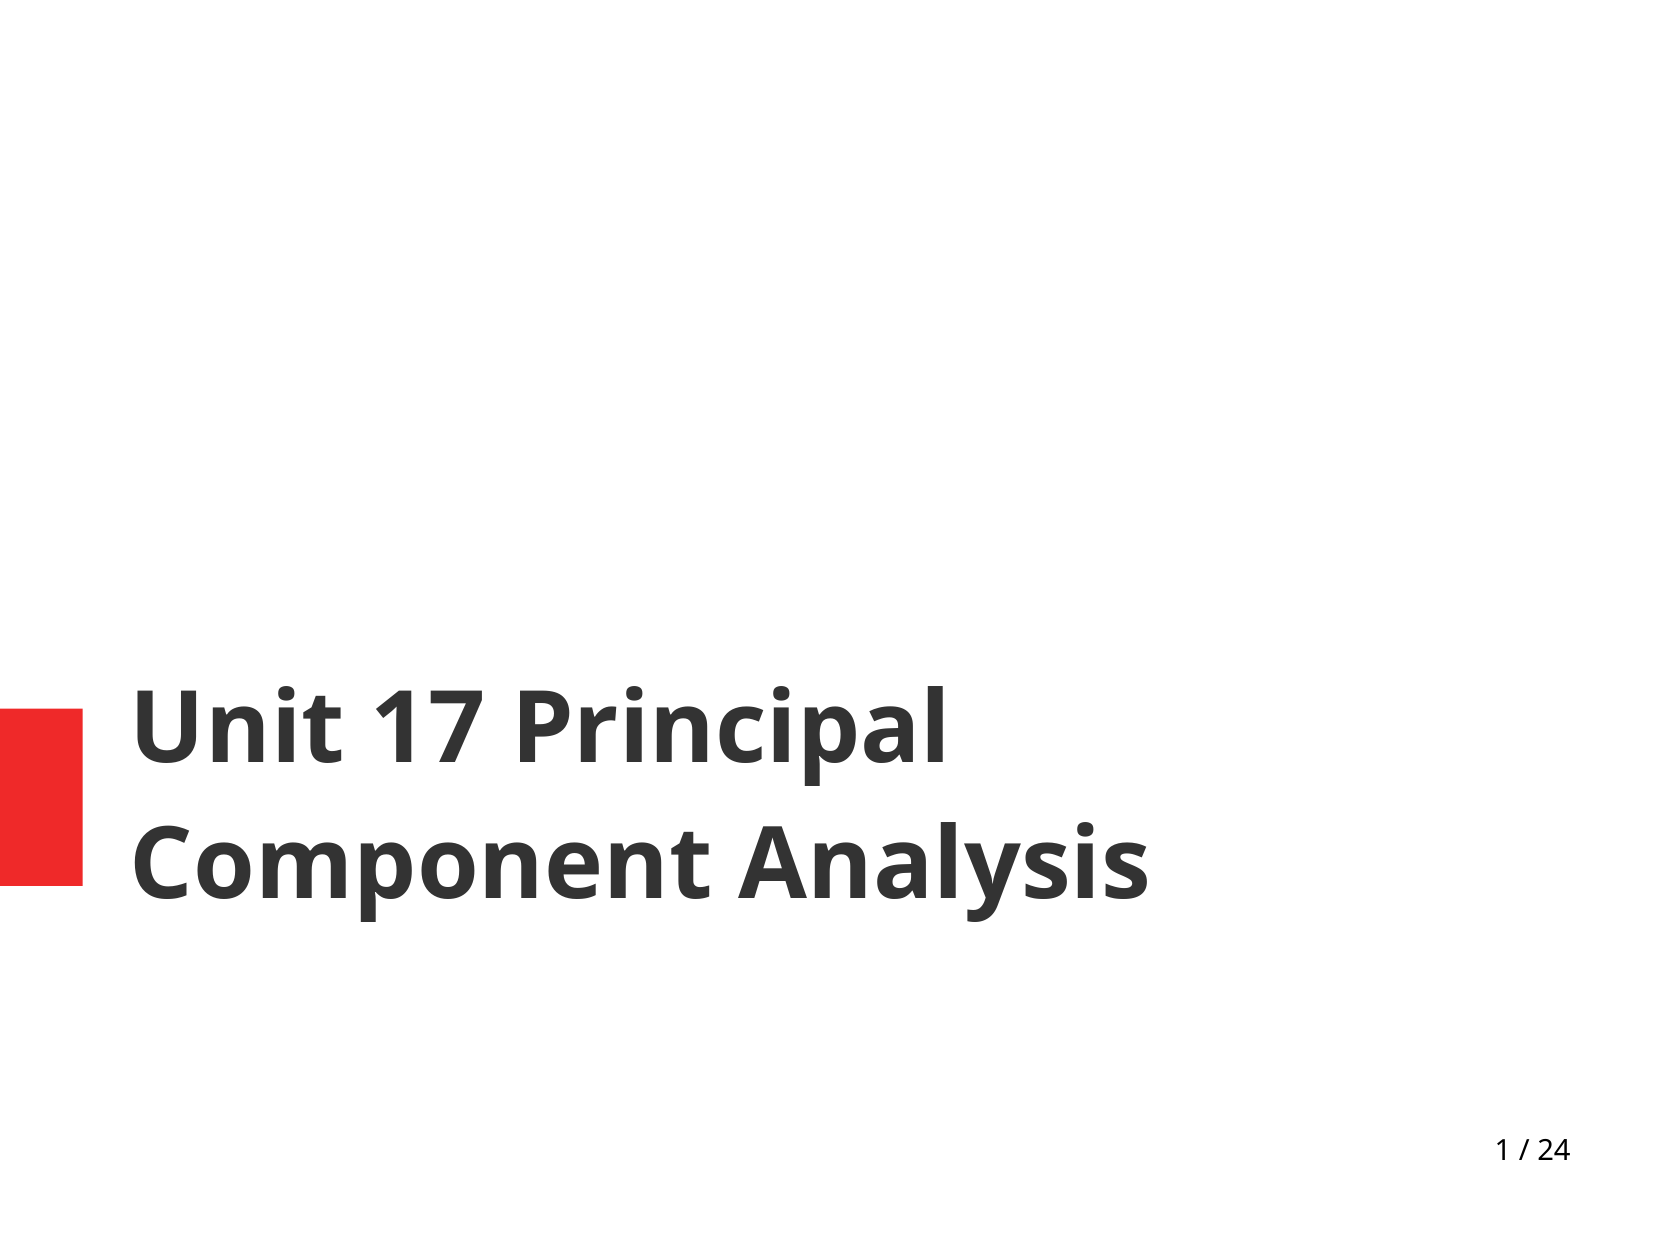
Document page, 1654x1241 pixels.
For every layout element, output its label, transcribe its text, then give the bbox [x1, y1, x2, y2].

title Unit 17 Principal Component Analysis [129, 655, 1536, 928]
